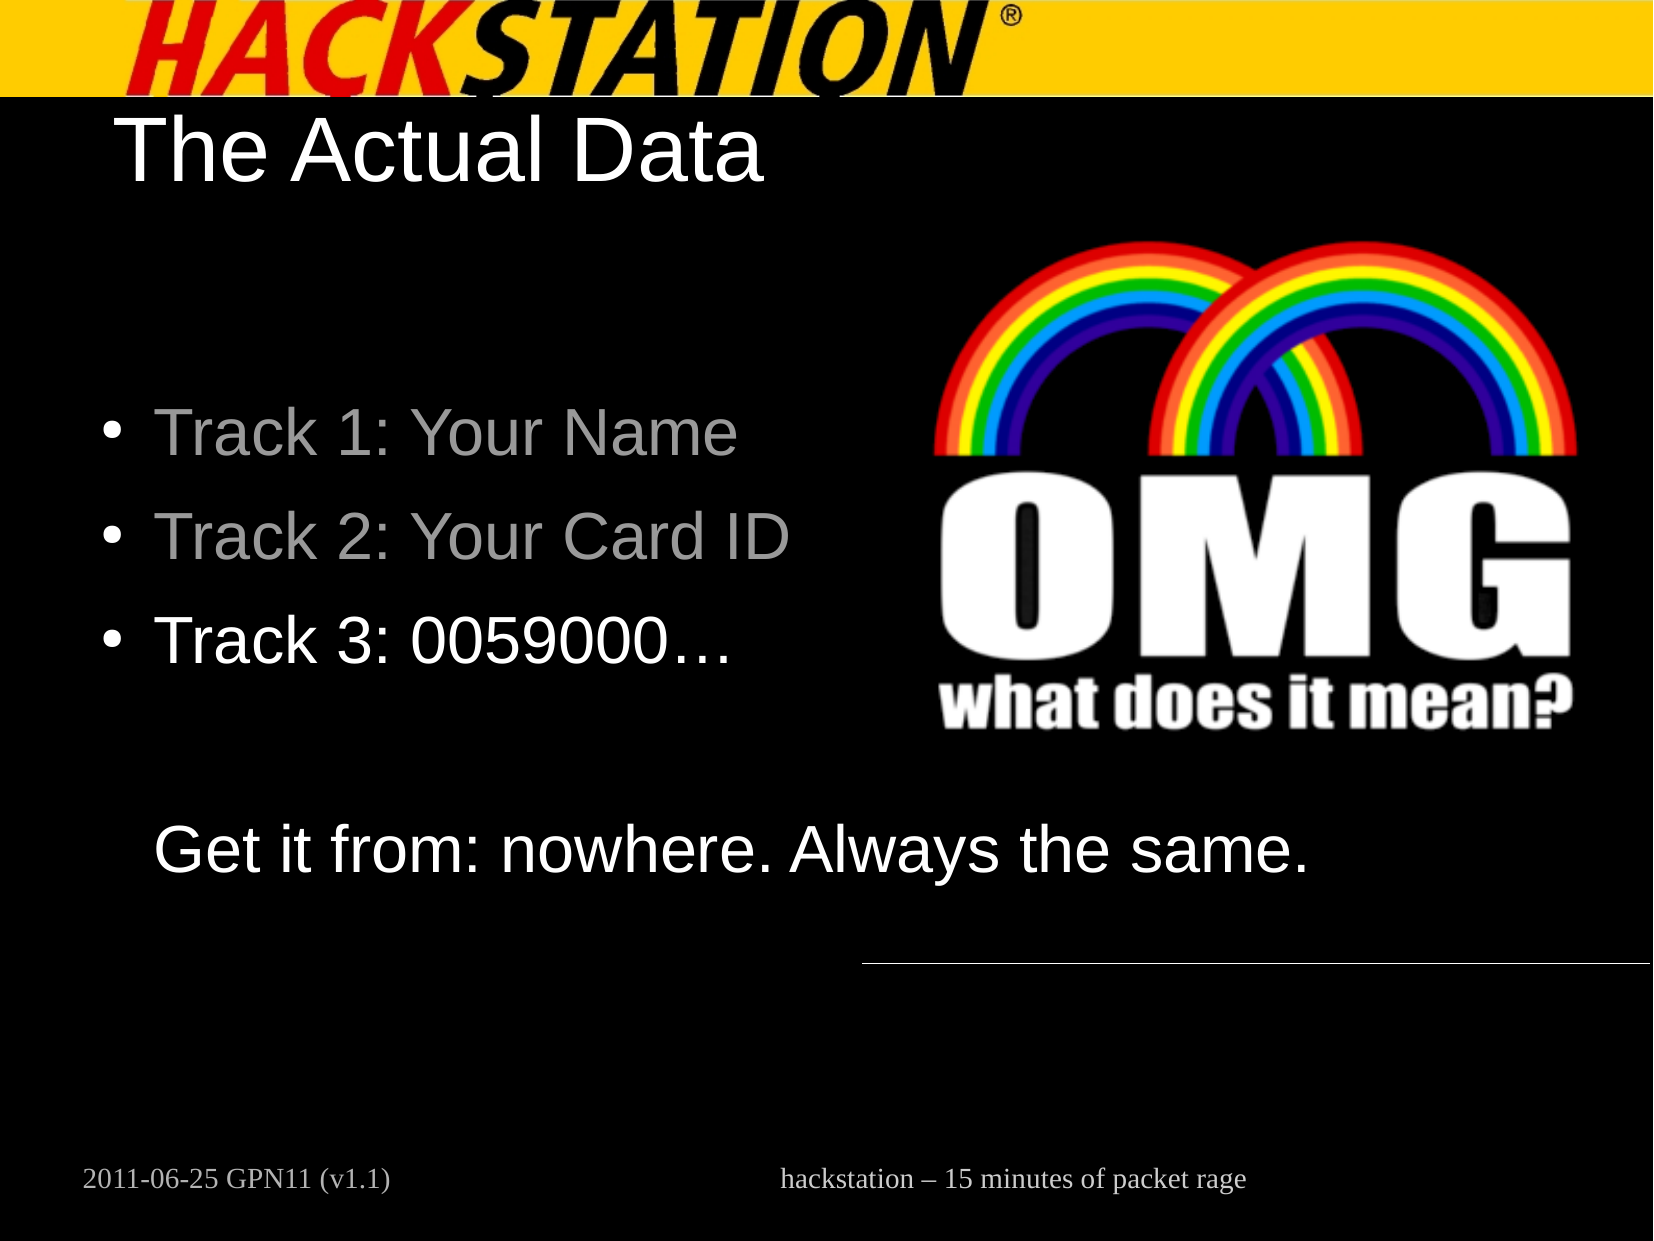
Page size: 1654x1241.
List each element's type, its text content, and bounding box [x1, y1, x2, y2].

title The Actual Data [112, 75, 1571, 226]
picture [862, 175, 1650, 964]
picture [0, 0, 1653, 97]
list Track 1: Your Name Track 2: Your Card ID Track 3: 0059000… Get it from: nowhere. Always the same. [82, 290, 1571, 1109]
